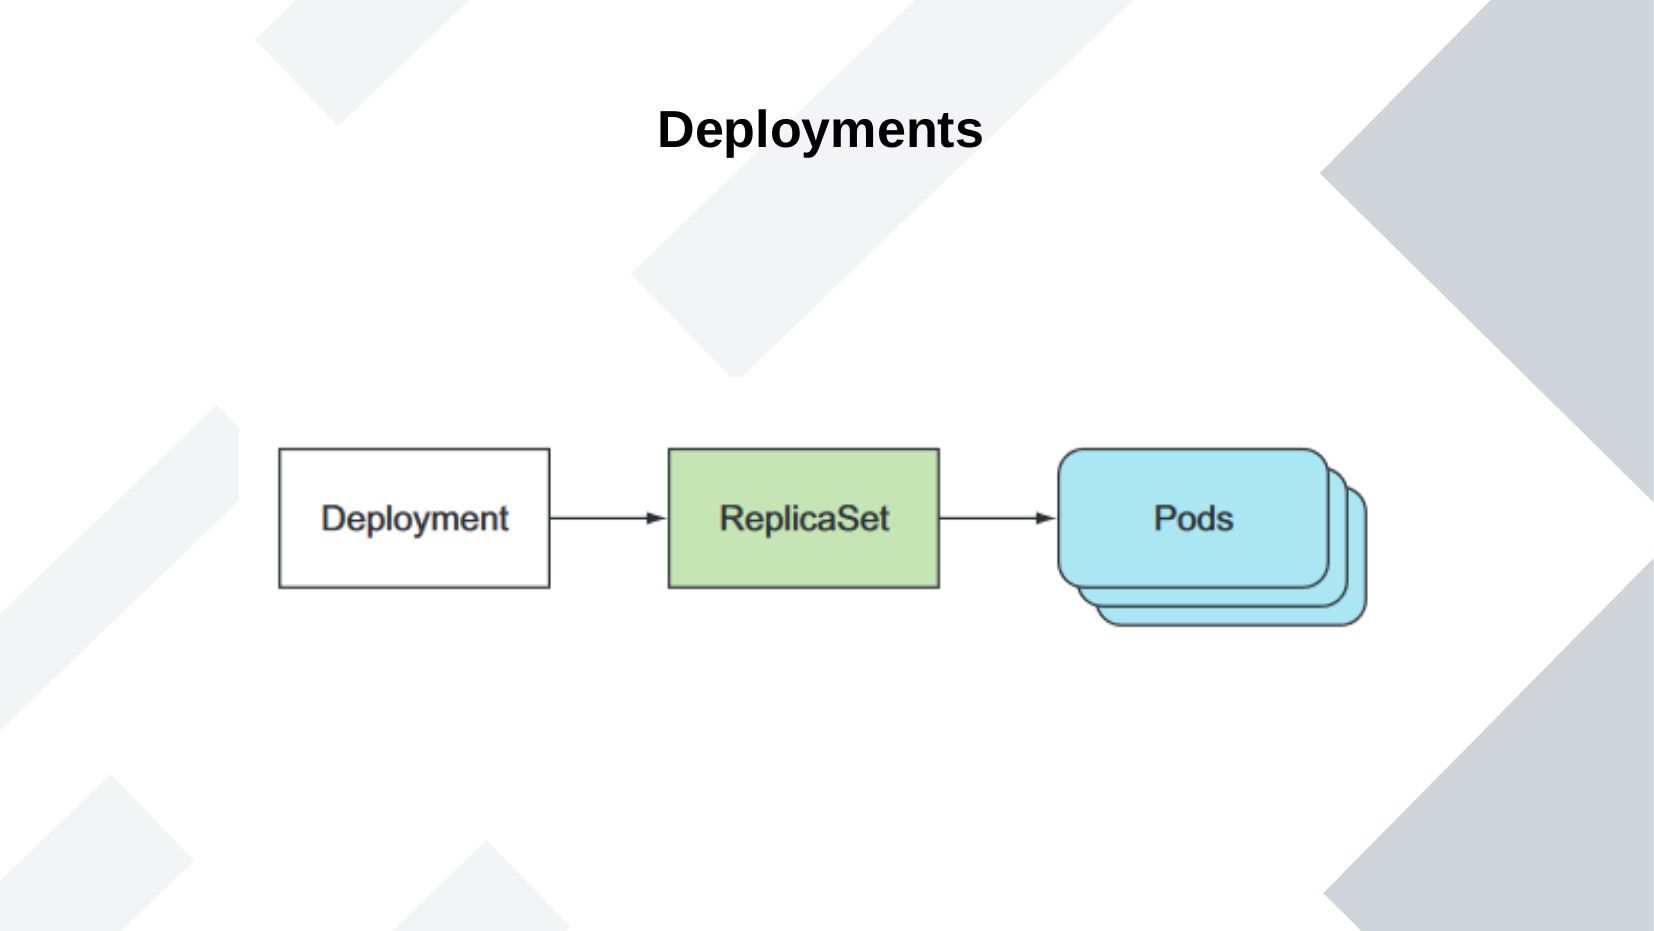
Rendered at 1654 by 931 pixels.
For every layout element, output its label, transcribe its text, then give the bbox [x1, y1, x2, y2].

picture [239, 377, 1414, 680]
title Deployments [76, 51, 1565, 207]
